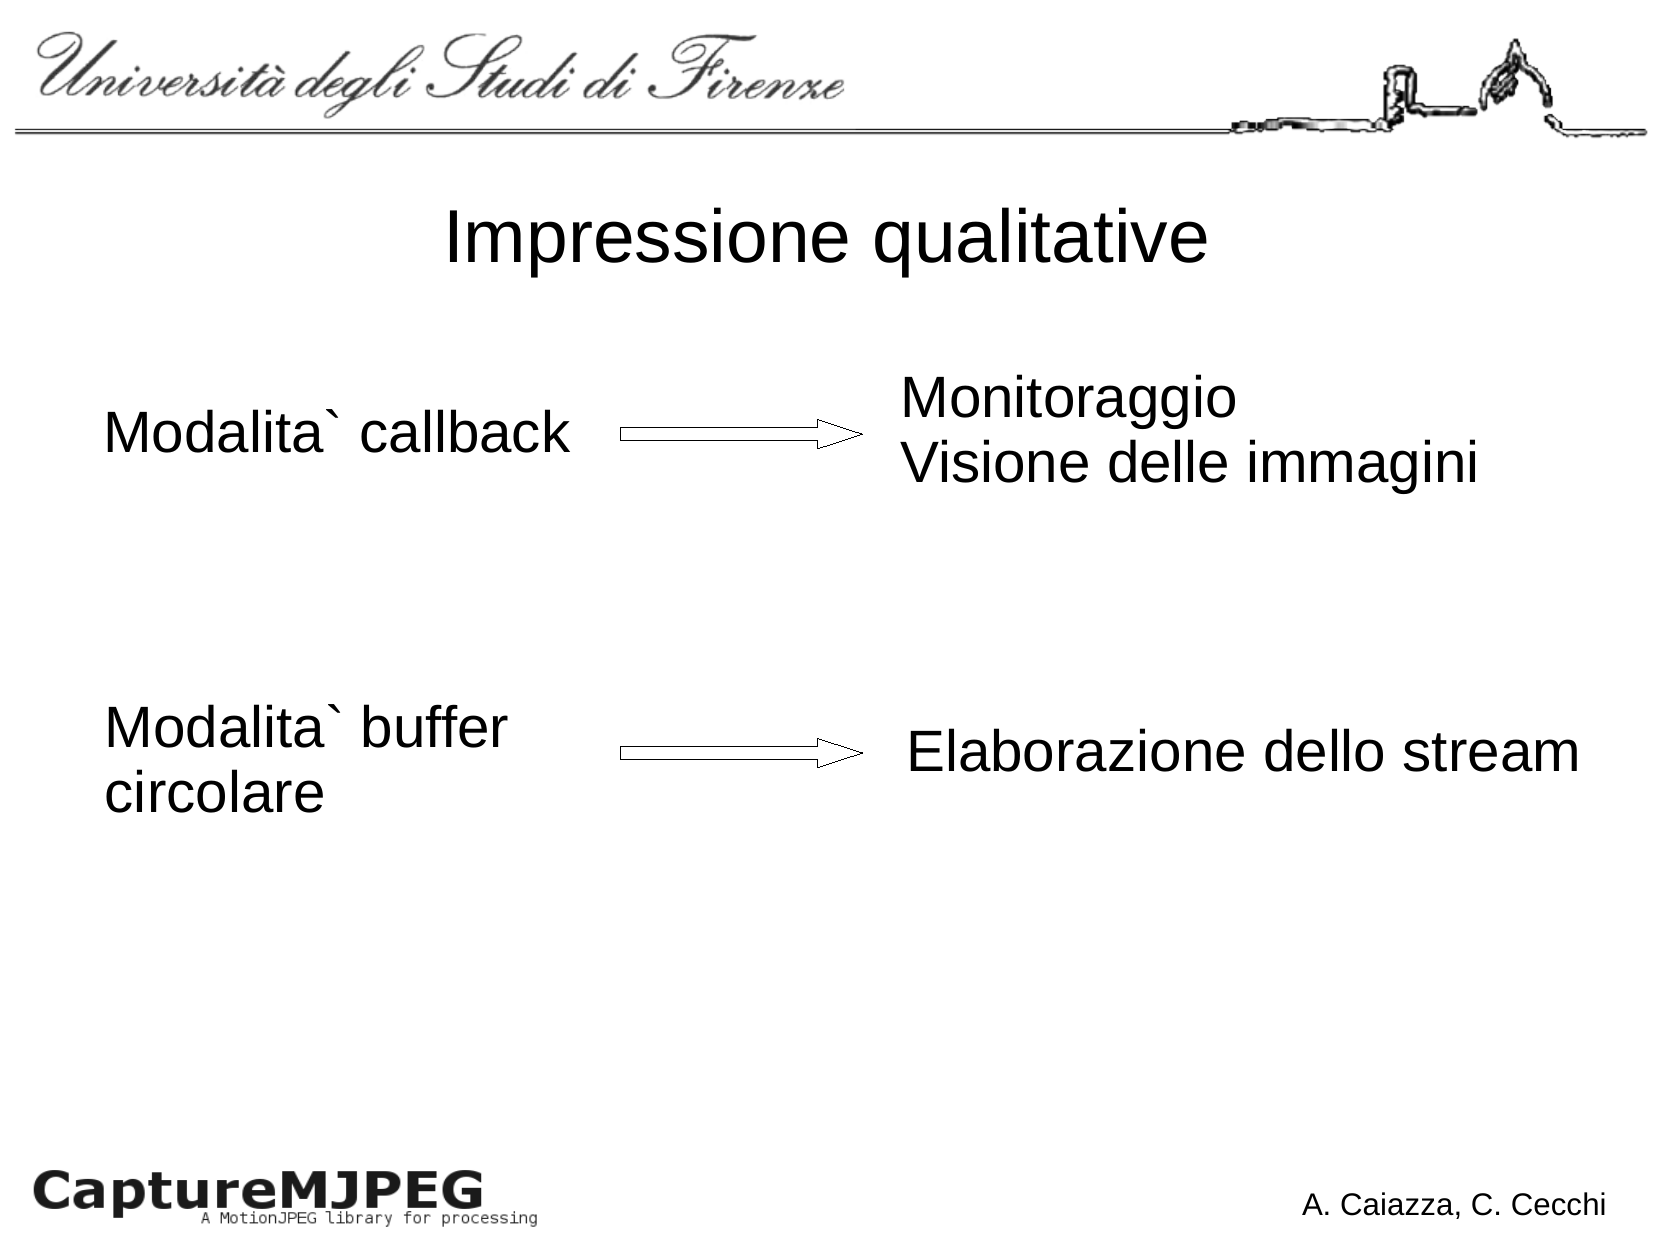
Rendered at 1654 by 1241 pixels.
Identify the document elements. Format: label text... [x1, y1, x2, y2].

text_box Modalita` buffer circolare [89, 687, 526, 833]
picture [17, 1159, 550, 1229]
text_box Elaborazione dello stream [891, 711, 1597, 792]
text_box Monitoraggio Visione delle immagini [885, 357, 1497, 502]
text_box Modalita` callback [88, 392, 603, 473]
text_box [620, 419, 863, 449]
title Impressione qualitative [82, 155, 1571, 318]
text_box [620, 738, 863, 768]
picture [7, 4, 1654, 147]
